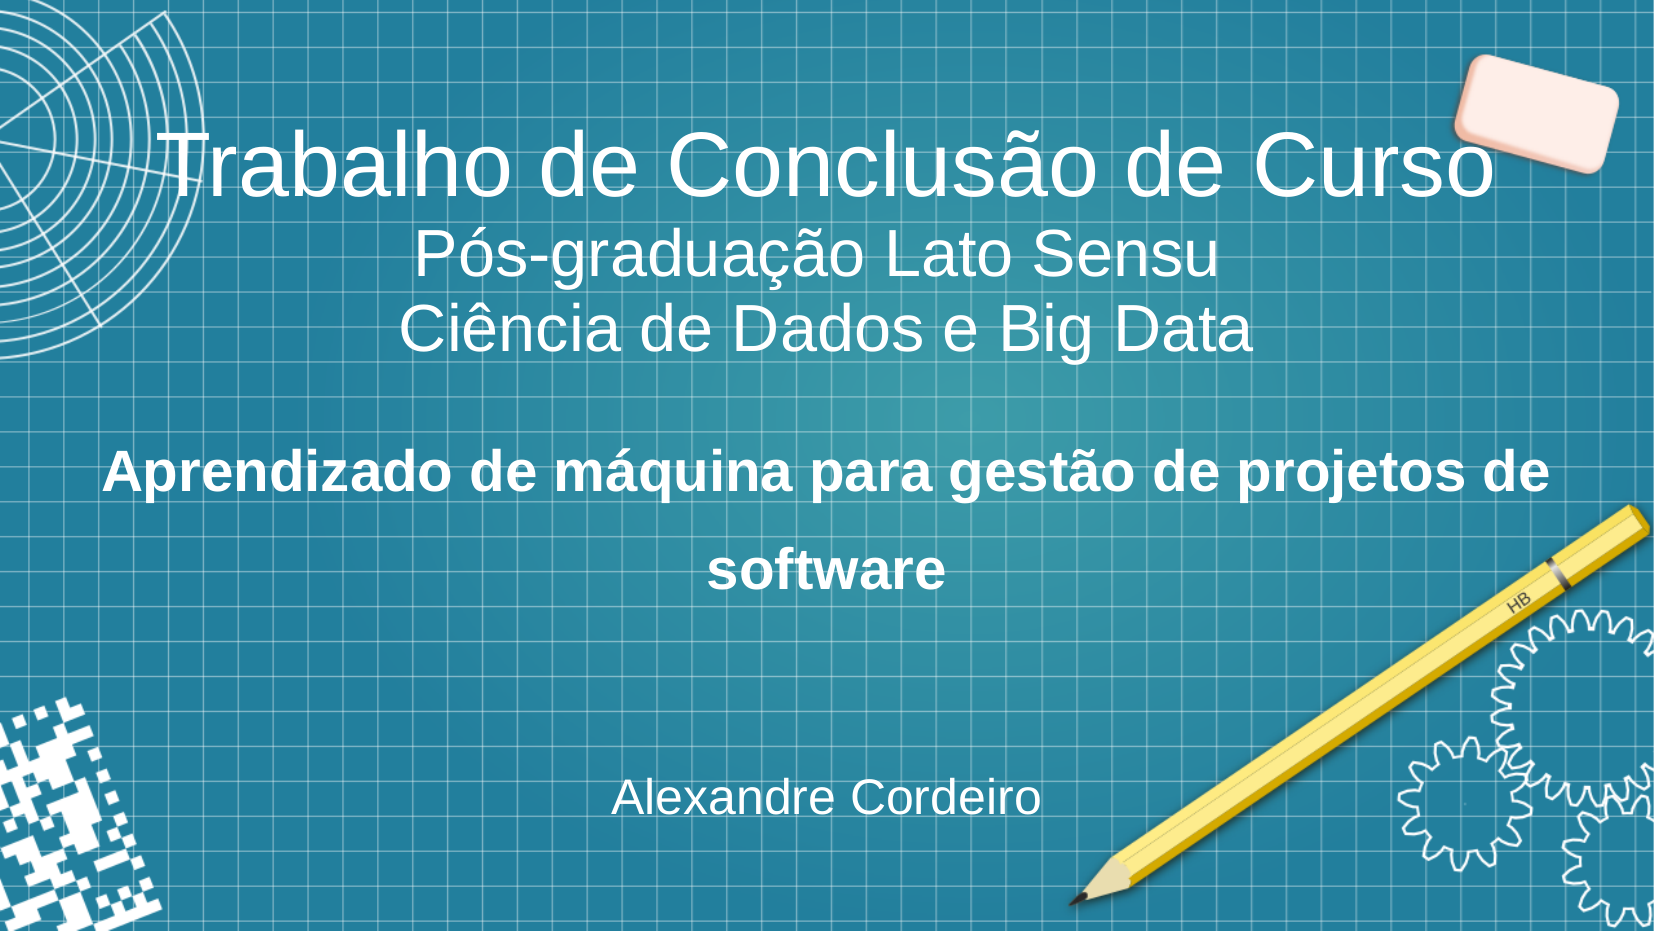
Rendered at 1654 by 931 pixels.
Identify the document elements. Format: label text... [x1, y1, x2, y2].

picture [0, 0, 1654, 931]
subtitle Aprendizado de máquina para gestão de projetos de software Alexandre Cordeiro [82, 389, 1571, 842]
title Trabalho de Conclusão de Curso Pós-graduação Lato Sensu Ciência de Dados e Big Data [82, 113, 1571, 365]
